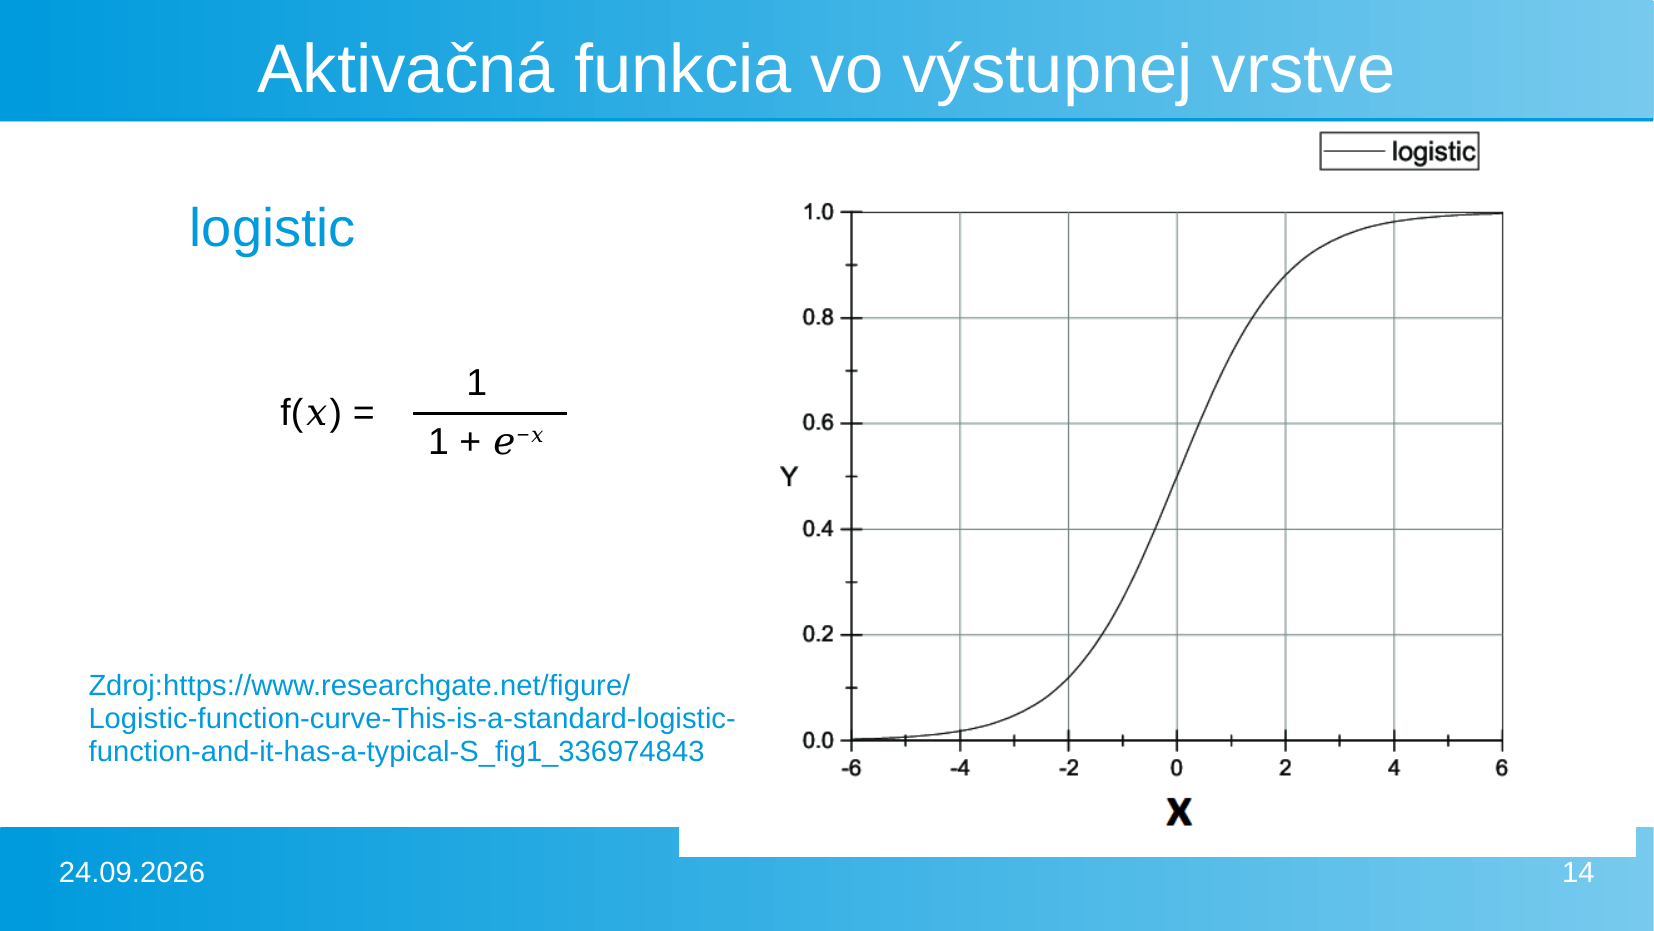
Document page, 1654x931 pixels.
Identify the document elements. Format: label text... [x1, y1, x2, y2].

text_box Zdroj:https://www.researchgate.net/figure/Logistic-function-curve-This-is-a-standard-logistic-function-and-it-has-a-typical-S_fig1_336974843 [88, 669, 739, 768]
text_box logistic [175, 190, 443, 266]
picture [679, 123, 1636, 857]
text_box 1 [451, 354, 502, 412]
text_box 1 + 𝑒−𝑥 [413, 413, 568, 471]
title Aktivačná funkcia vo výstupnej vrstve [59, 29, 1595, 108]
text_box f(𝑥) = [265, 383, 486, 483]
